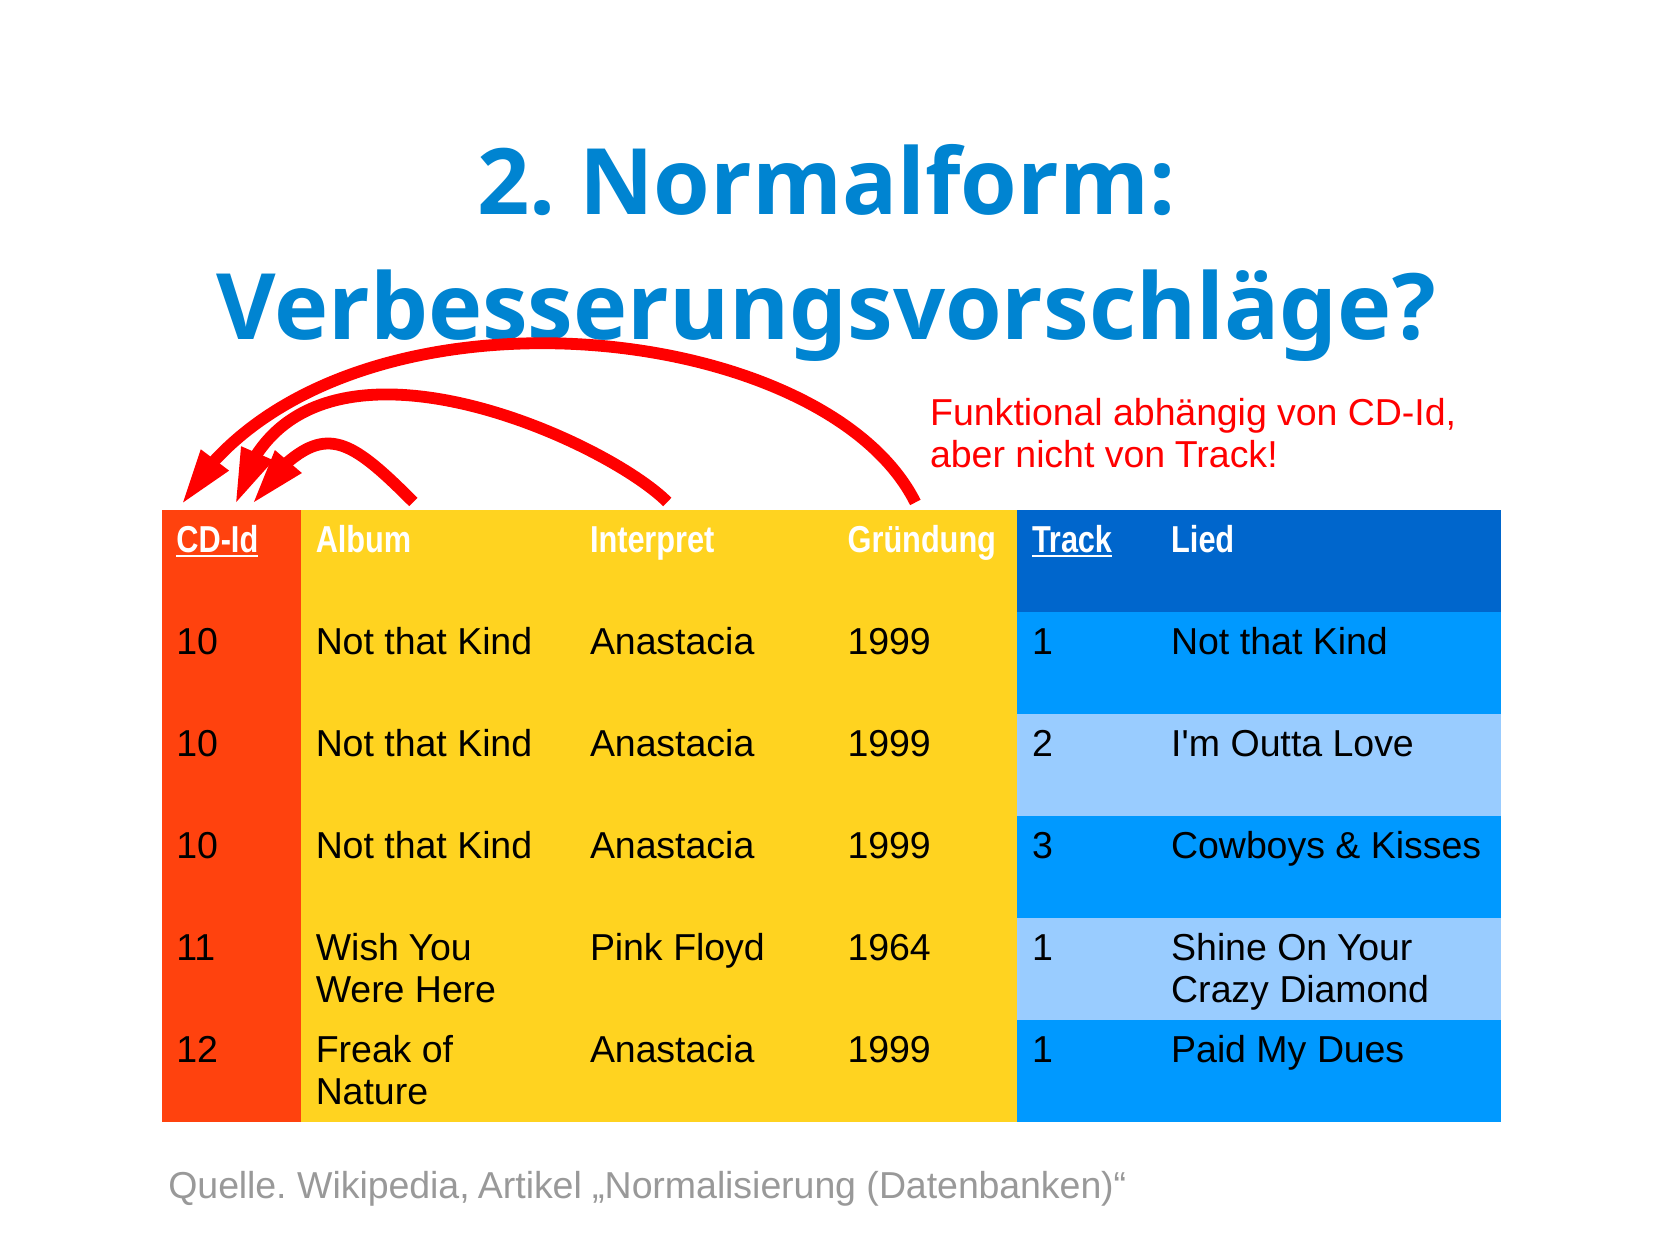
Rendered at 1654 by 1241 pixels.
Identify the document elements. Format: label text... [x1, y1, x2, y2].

table_cell Anastacia [575, 714, 833, 816]
table_cell 1 [1017, 918, 1156, 1020]
table_cell Freak of Nature [301, 1020, 575, 1122]
table_cell Shine On Your Crazy Diamond [1156, 918, 1501, 1020]
table_cell Wish You Were Here [301, 918, 575, 1020]
table_cell 1999 [833, 714, 1017, 816]
table_header Track [1017, 510, 1156, 612]
table_cell 1964 [833, 918, 1017, 1020]
table_cell 10 [162, 612, 301, 714]
table_header Interpret [575, 510, 833, 612]
table_cell Anastacia [575, 612, 833, 714]
table_cell 1999 [833, 1020, 1017, 1122]
table_cell Not that Kind [301, 612, 575, 714]
table_cell 10 [162, 816, 301, 918]
table_cell 1999 [833, 612, 1017, 714]
table_header Lied [1156, 510, 1501, 612]
table_cell Cowboys & Kisses [1156, 816, 1501, 918]
table_header Gründung [833, 510, 1017, 612]
table_cell Anastacia [575, 1020, 833, 1122]
table_cell 2 [1017, 714, 1156, 816]
table_cell 3 [1017, 816, 1156, 918]
table_cell 12 [162, 1020, 301, 1122]
table_cell 10 [162, 714, 301, 816]
table_cell Not that Kind [301, 816, 575, 918]
table_cell Pink Floyd [575, 918, 833, 1020]
table_cell Paid My Dues [1156, 1020, 1501, 1122]
table_cell 1 [1017, 1020, 1156, 1122]
table_cell Not that Kind [301, 714, 575, 816]
title 2. Normalform: Verbesserungsvorschläge? [82, 134, 1571, 349]
table_cell Anastacia [575, 816, 833, 918]
table_header Album [301, 510, 575, 612]
table_header CD-Id [162, 510, 301, 612]
text_box Quelle. Wikipedia, Artikel „Normalisierung (Datenbanken)“ [153, 1157, 1335, 1215]
table_cell 11 [162, 918, 301, 1020]
text_box Funktional abhängig von CD-Id, aber nicht von Track! [915, 383, 1506, 483]
table_cell I'm Outta Love [1156, 714, 1501, 816]
table_cell Not that Kind [1156, 612, 1501, 714]
table_cell 1999 [833, 816, 1017, 918]
table_cell 1 [1017, 612, 1156, 714]
